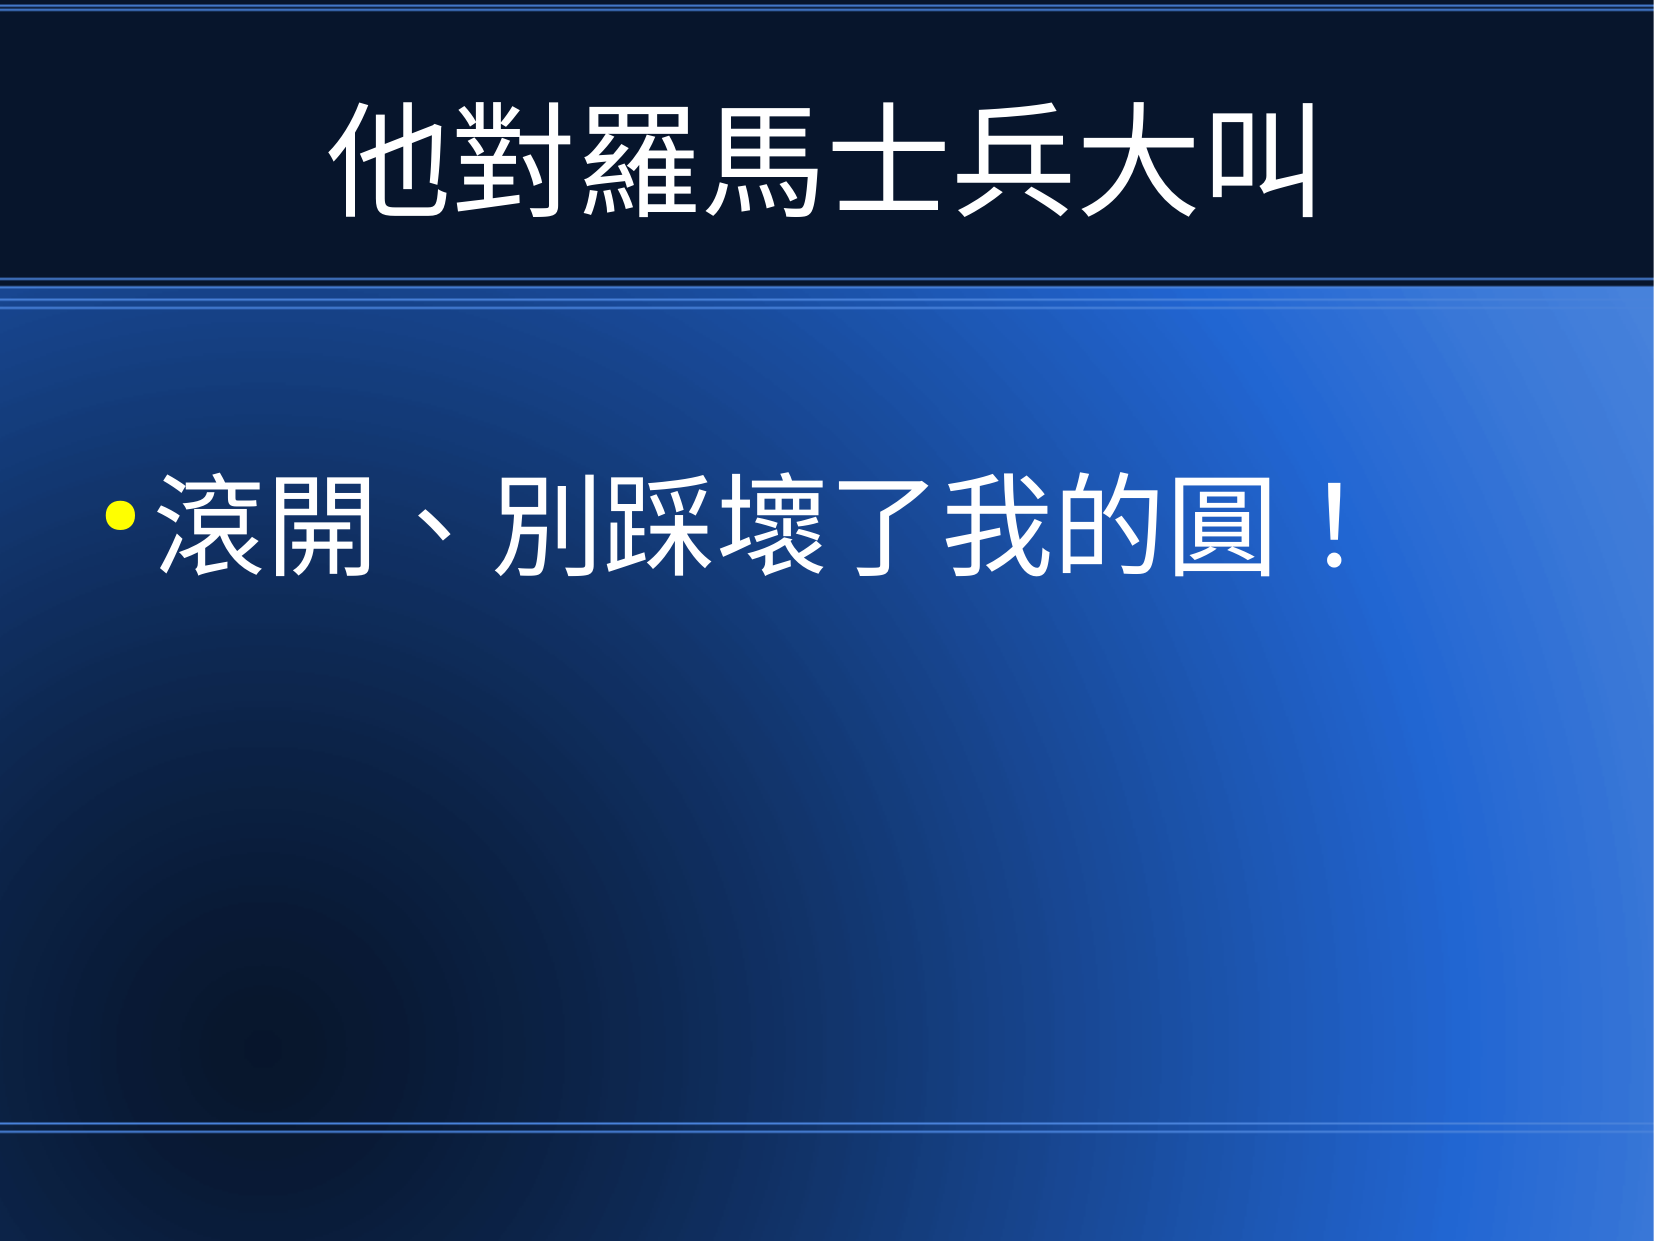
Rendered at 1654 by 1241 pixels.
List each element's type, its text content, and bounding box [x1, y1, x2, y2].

title 他對羅馬士兵大叫 [82, 49, 1571, 257]
picture [0, 0, 1654, 1241]
list 滾開、別踩壞了我的圓！ [82, 355, 1571, 1241]
